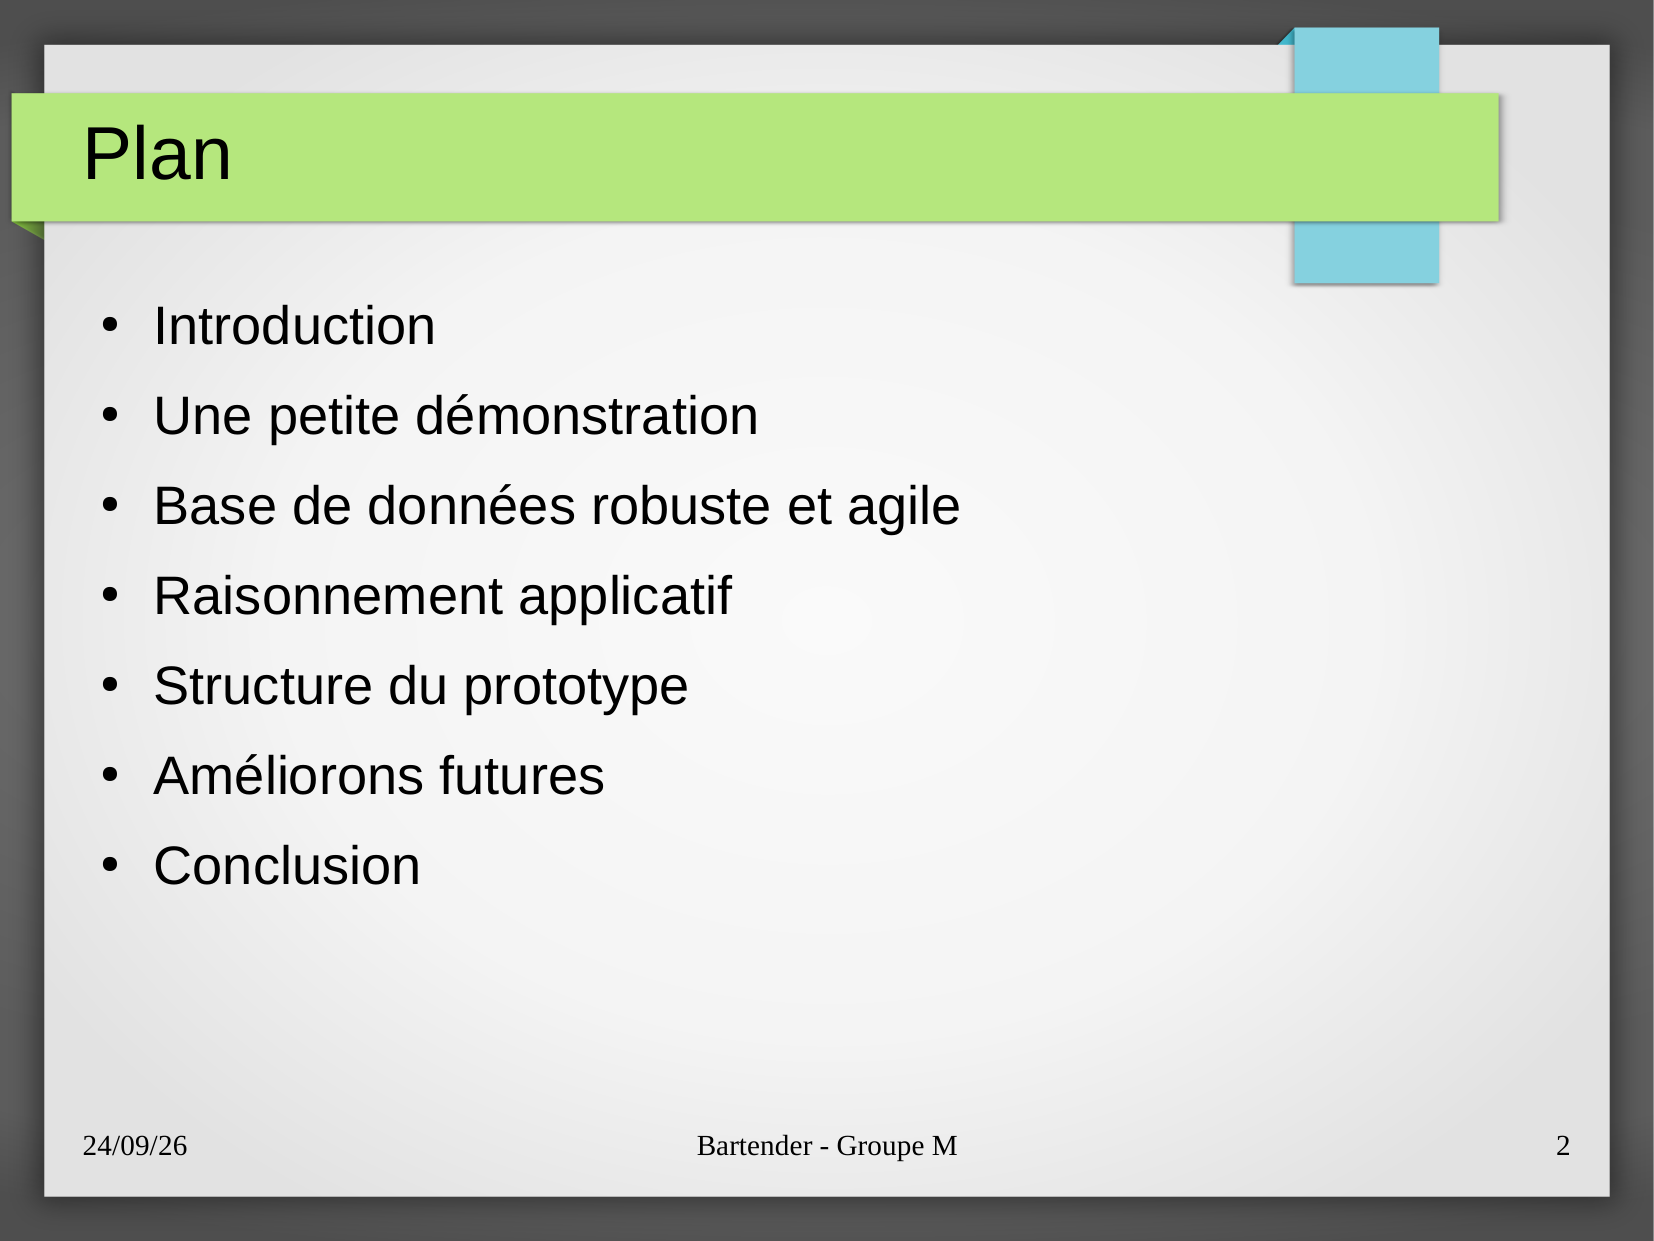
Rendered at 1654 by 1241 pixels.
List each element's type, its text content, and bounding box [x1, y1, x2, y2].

list Introduction Une petite démonstration Base de données robuste et agile Raisonnement applicatif Structure du prototype Améliorons futures Conclusion [82, 295, 1571, 1015]
title Plan [82, 94, 1264, 213]
picture [0, 0, 1654, 1241]
